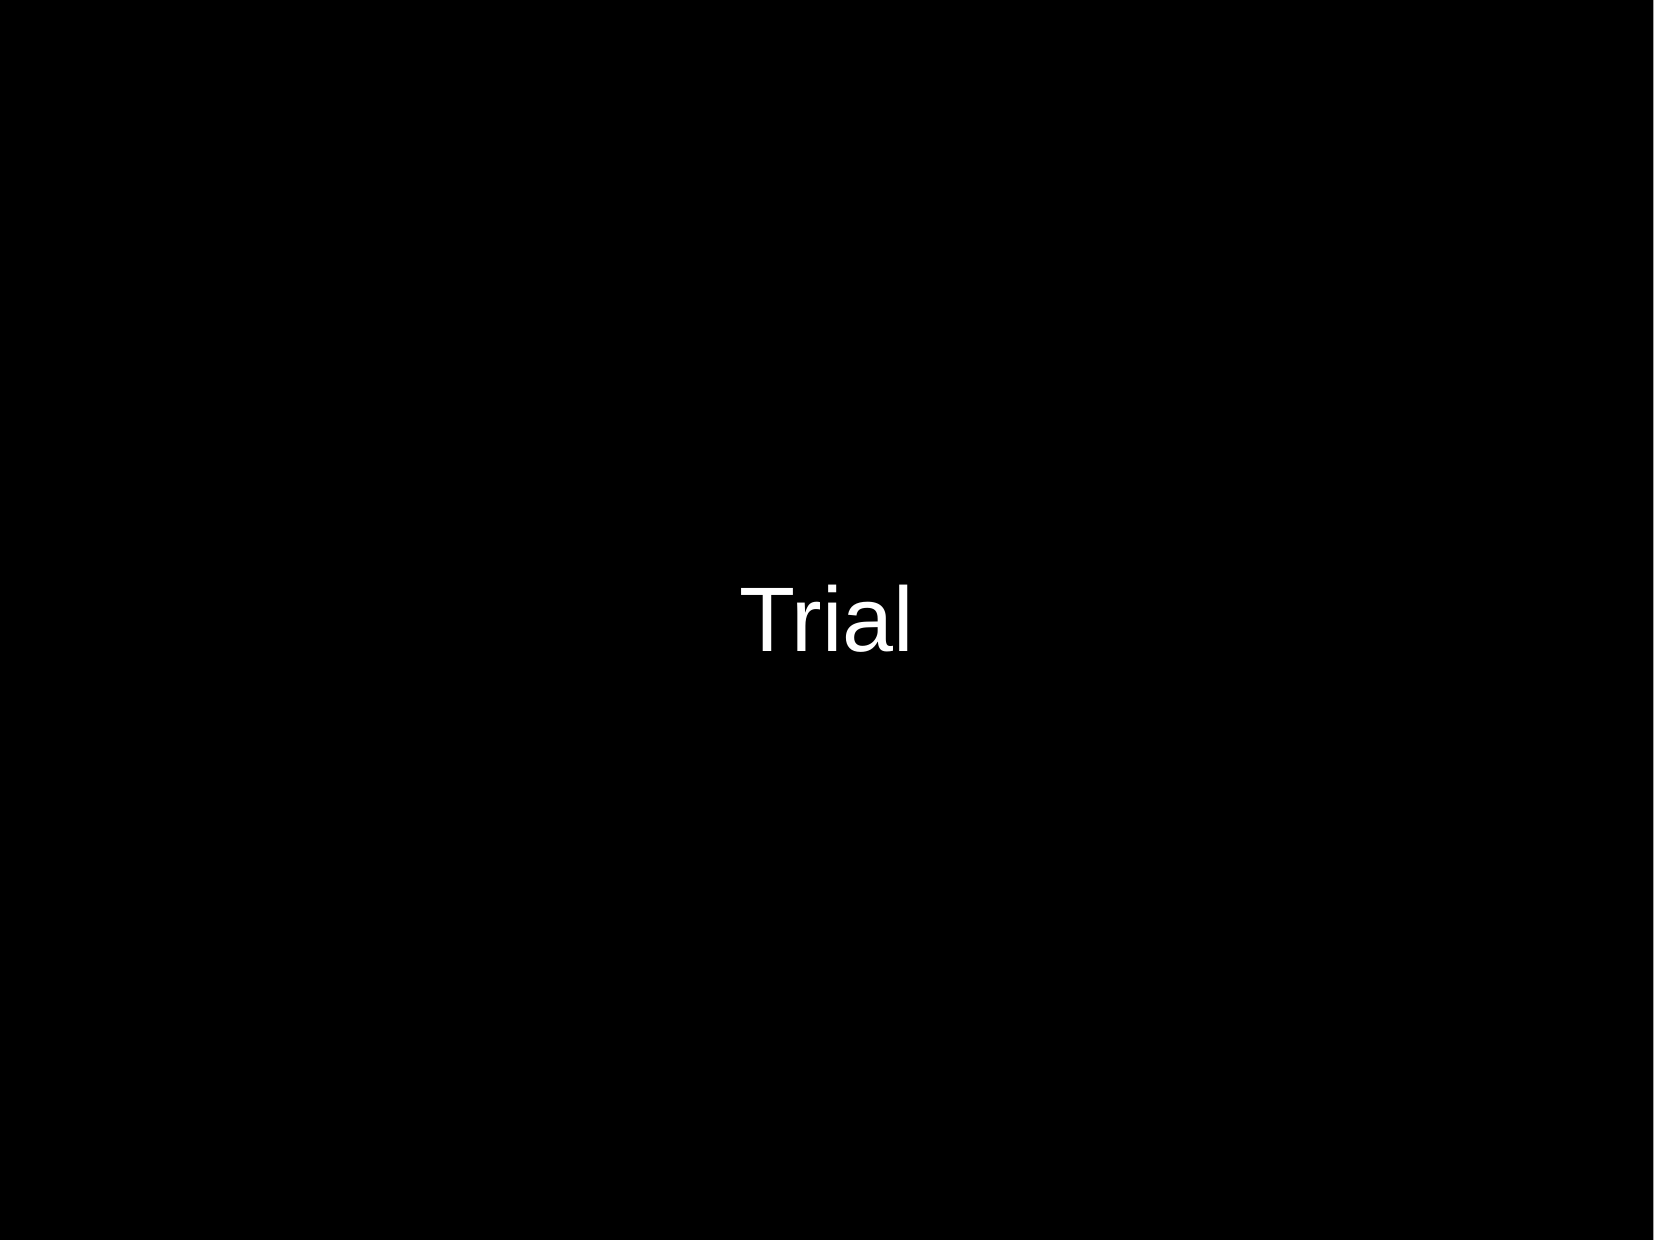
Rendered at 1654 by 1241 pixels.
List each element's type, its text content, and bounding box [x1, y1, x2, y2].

title Trial [82, 516, 1571, 724]
